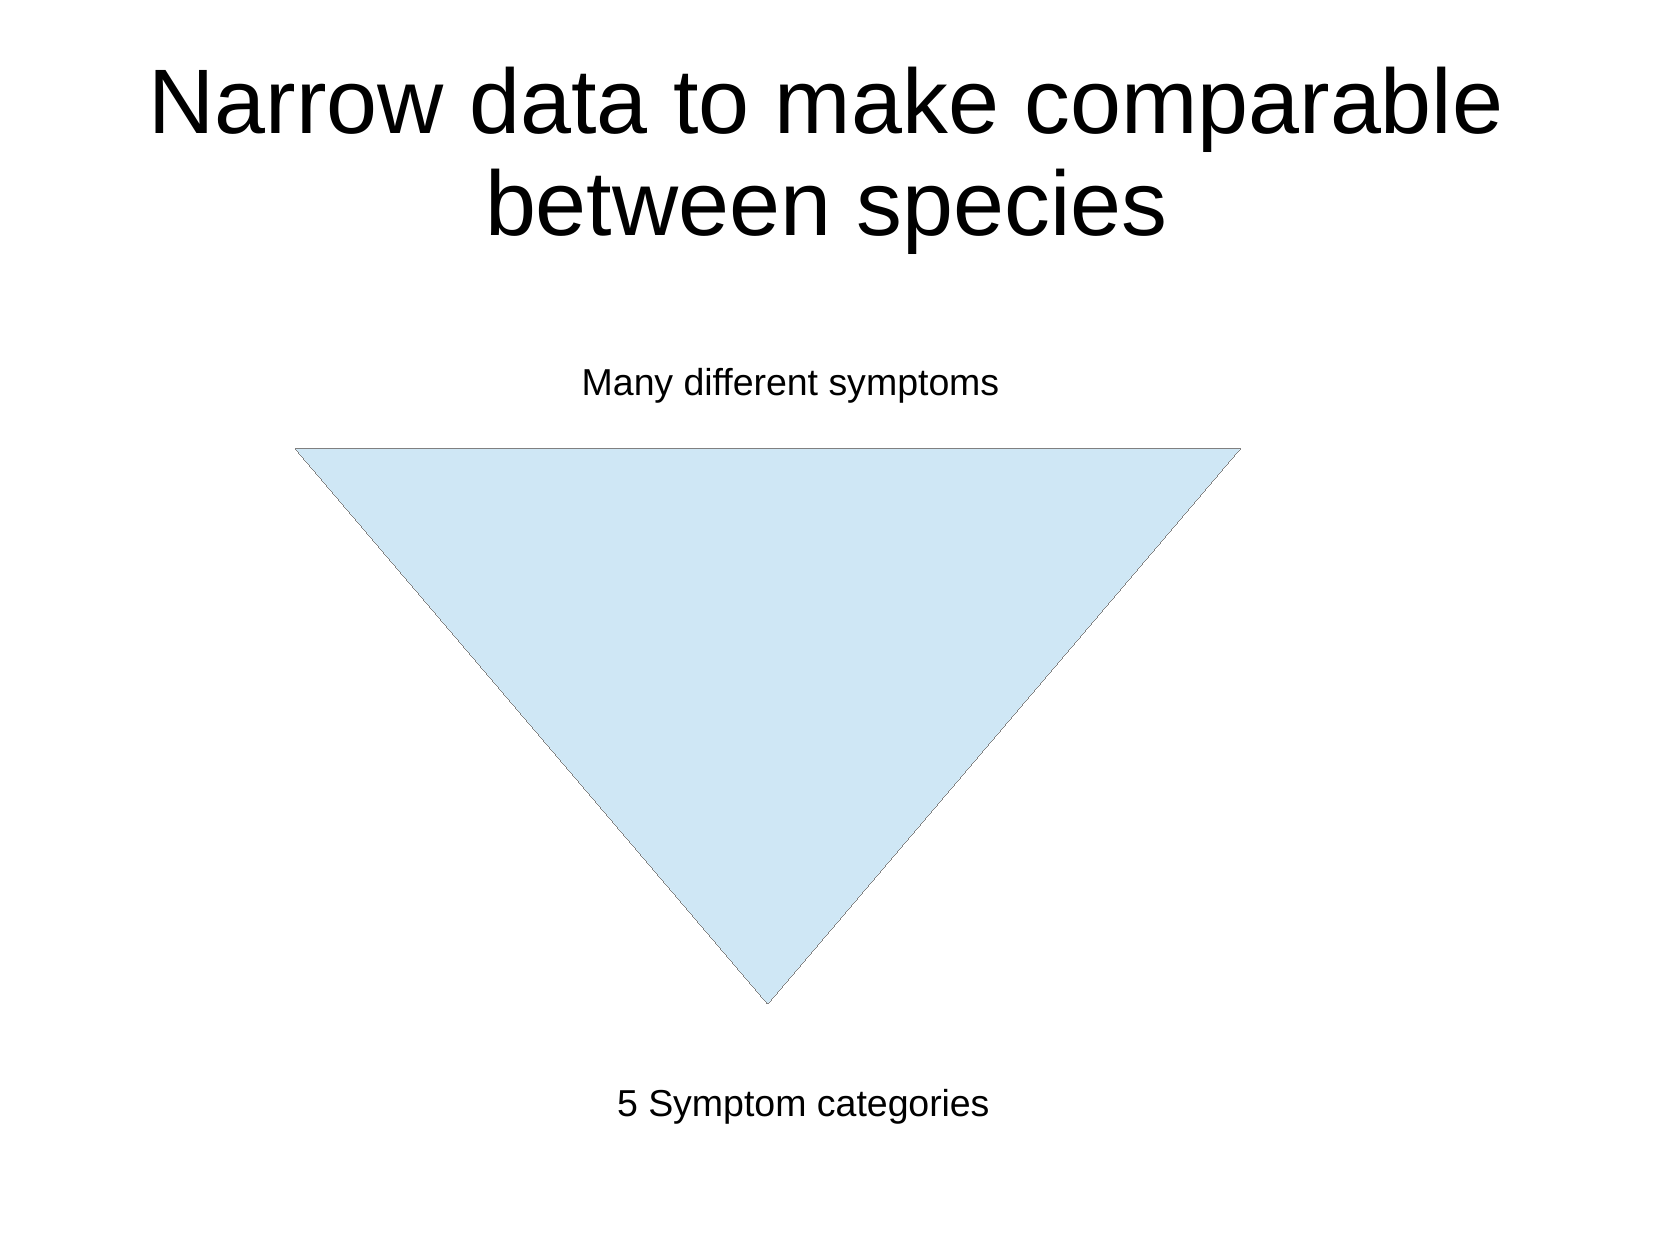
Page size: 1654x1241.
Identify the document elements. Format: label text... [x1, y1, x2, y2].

title Narrow data to make comparable between species [82, 49, 1571, 257]
text_box [295, 448, 1241, 1004]
text_box 5 Symptom categories [602, 1074, 1006, 1132]
text_box Many different symptoms [566, 354, 1015, 412]
